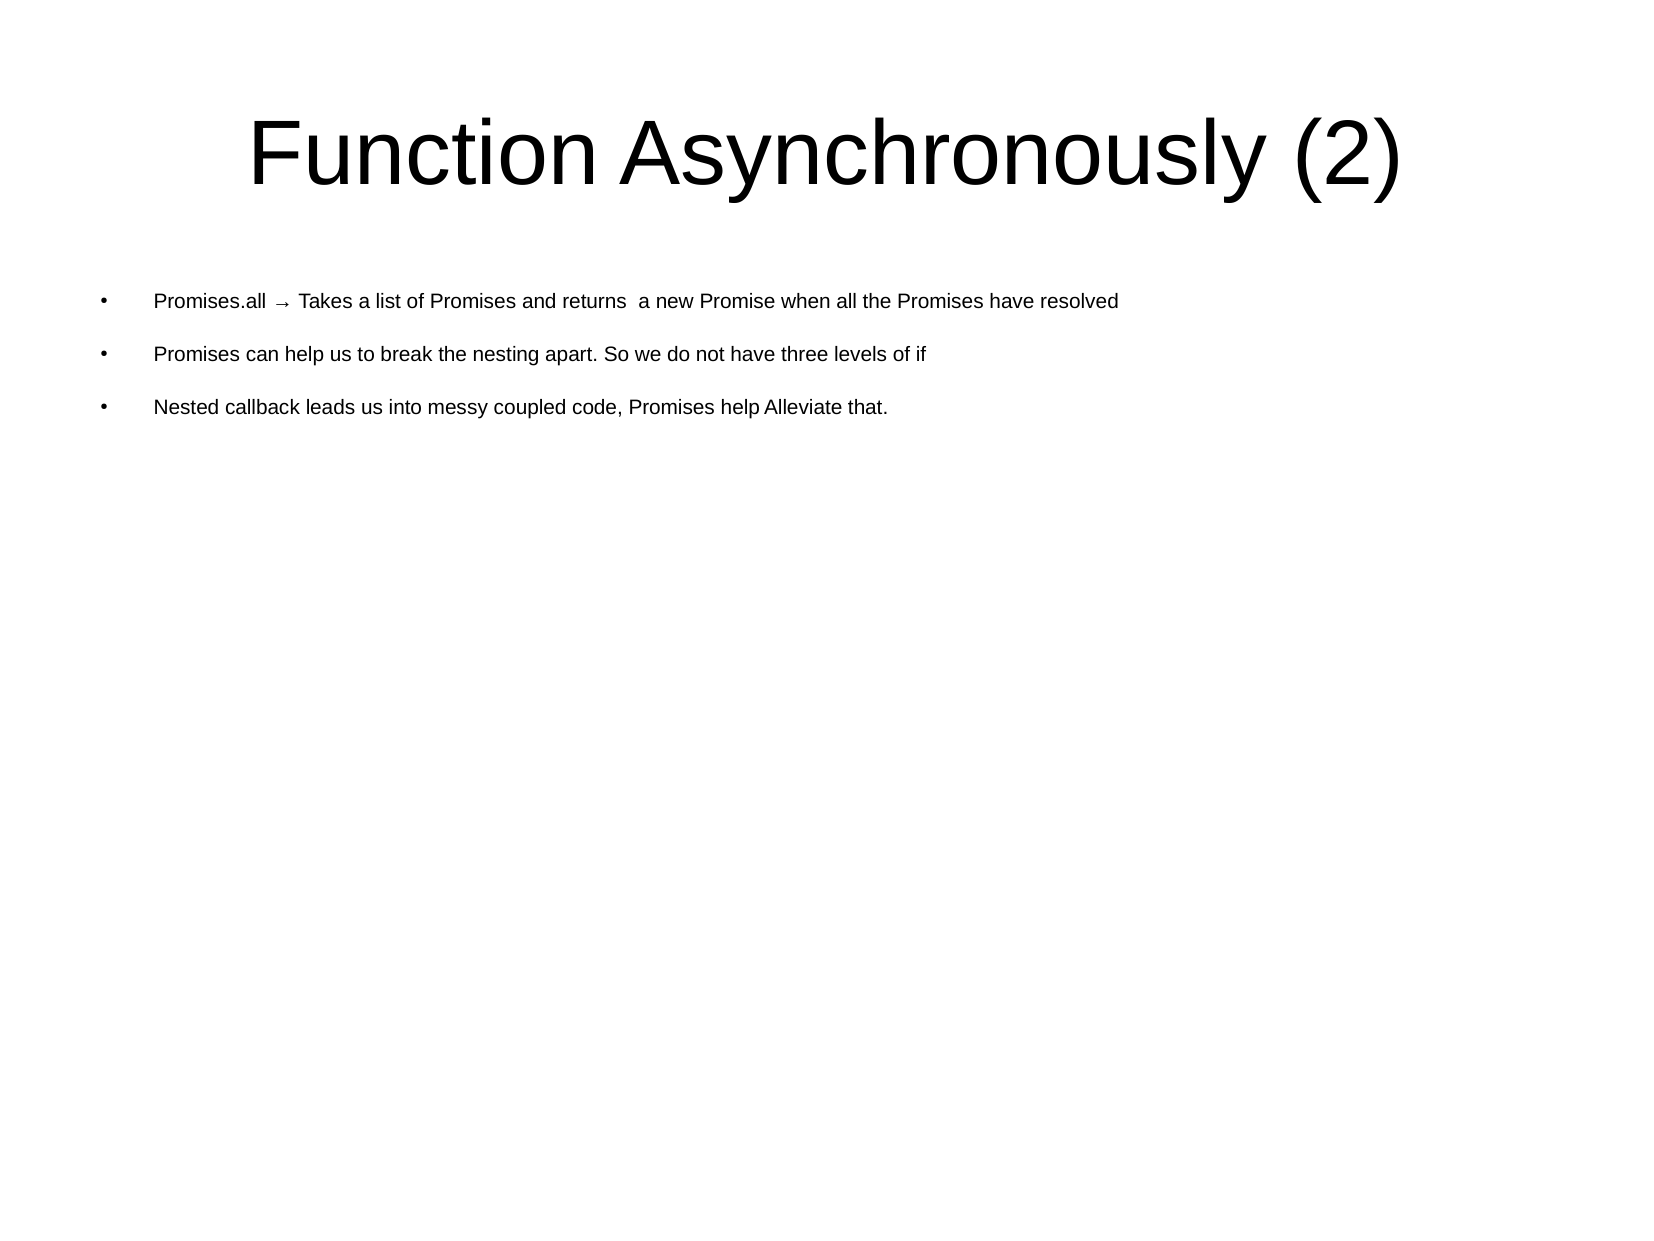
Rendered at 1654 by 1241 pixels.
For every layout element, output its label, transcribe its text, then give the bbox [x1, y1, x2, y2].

list Promises.all → Takes a list of Promises and returns a new Promise when all the Promises have resolved Promises can help us to break the nesting apart. So we do not have three levels of if Nested callback leads us into messy coupled code, Promises help Alleviate that. [82, 290, 1571, 1010]
title Function Asynchronously (2) [82, 49, 1571, 257]
